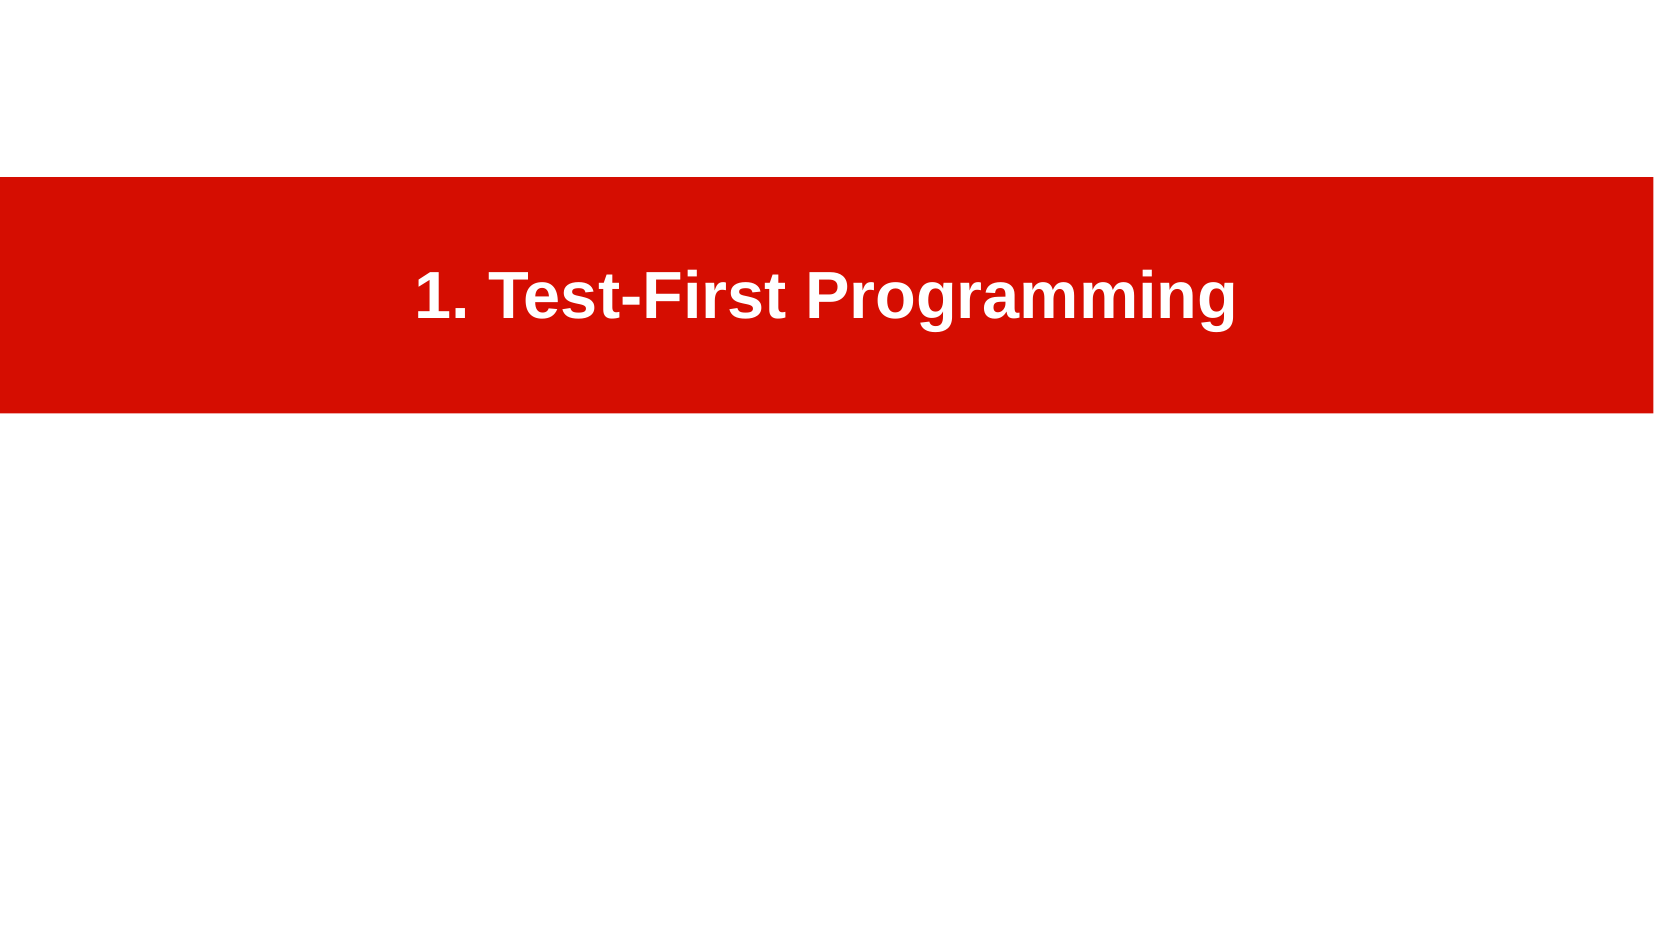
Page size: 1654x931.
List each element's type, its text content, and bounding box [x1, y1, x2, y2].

title 1. Test-First Programming [0, 177, 1654, 414]
